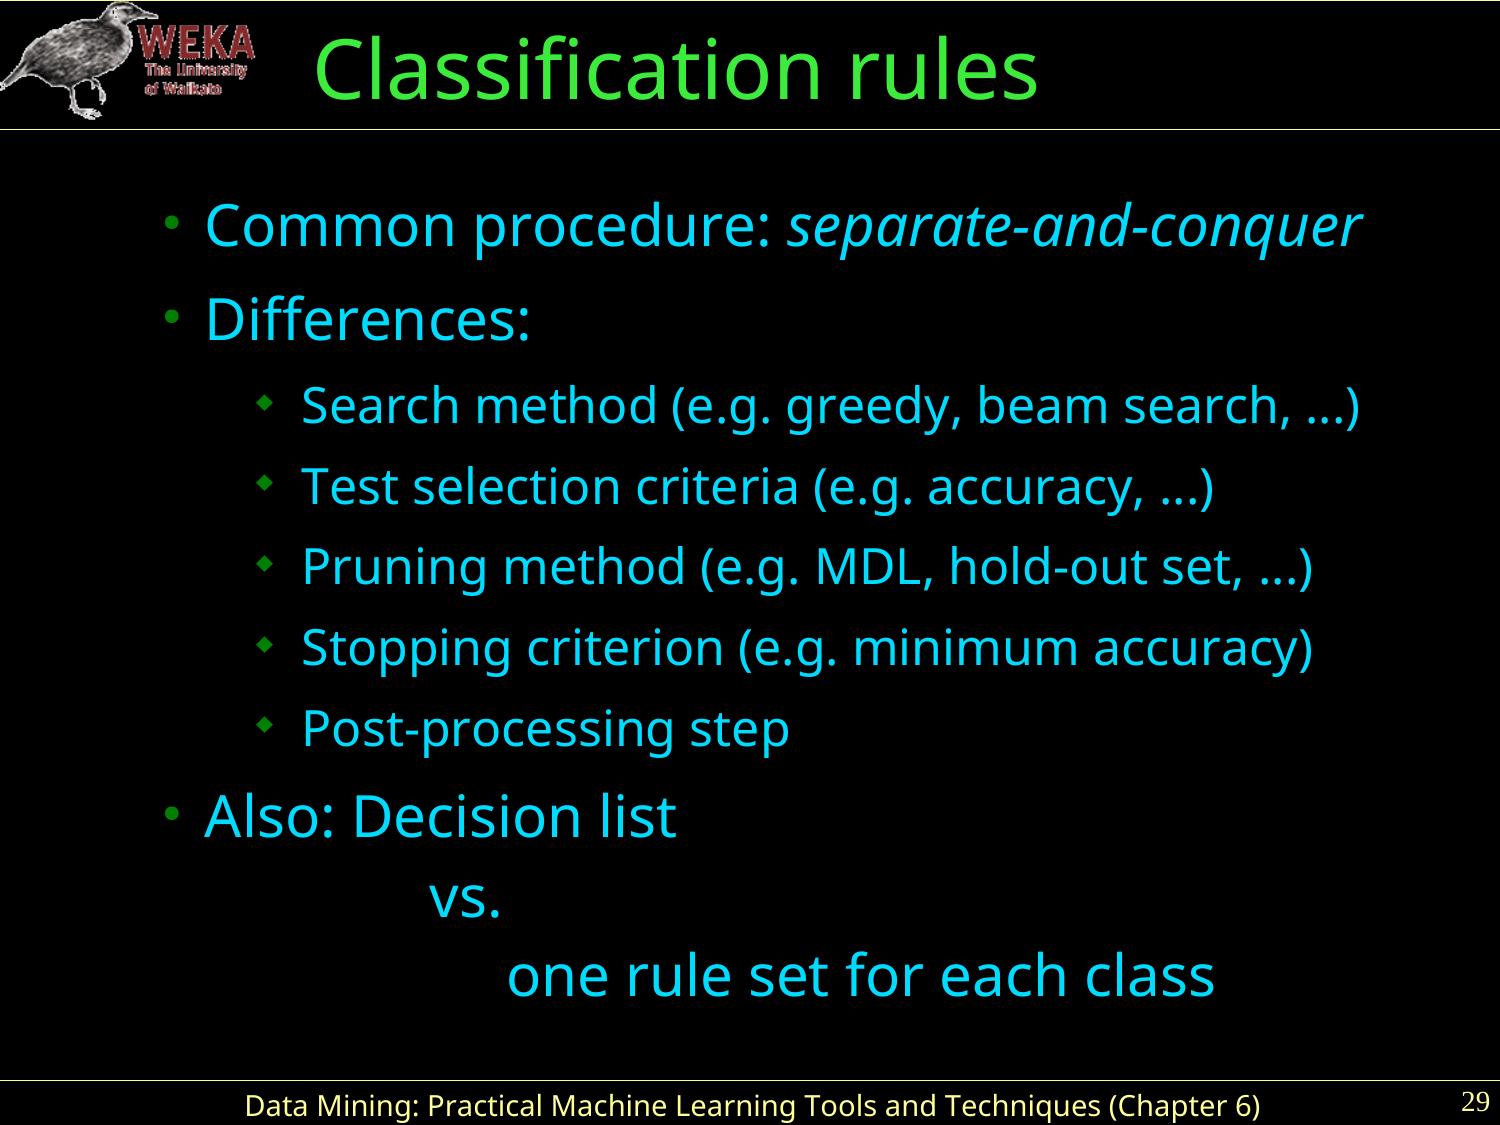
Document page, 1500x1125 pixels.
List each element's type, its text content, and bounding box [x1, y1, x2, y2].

list Common procedure: separate-and-conquer Differences: Search method (e.g. greedy, beam search, ...) Test selection criteria (e.g. accuracy, ...) Pruning method (e.g. MDL, hold-out set, ...) Stopping criterion (e.g. minimum accuracy) Post-processing step Also: Decision list vs. one rule set for each class [147, 177, 1386, 892]
title Classification rules [297, 0, 1500, 148]
picture [0, 1, 266, 129]
